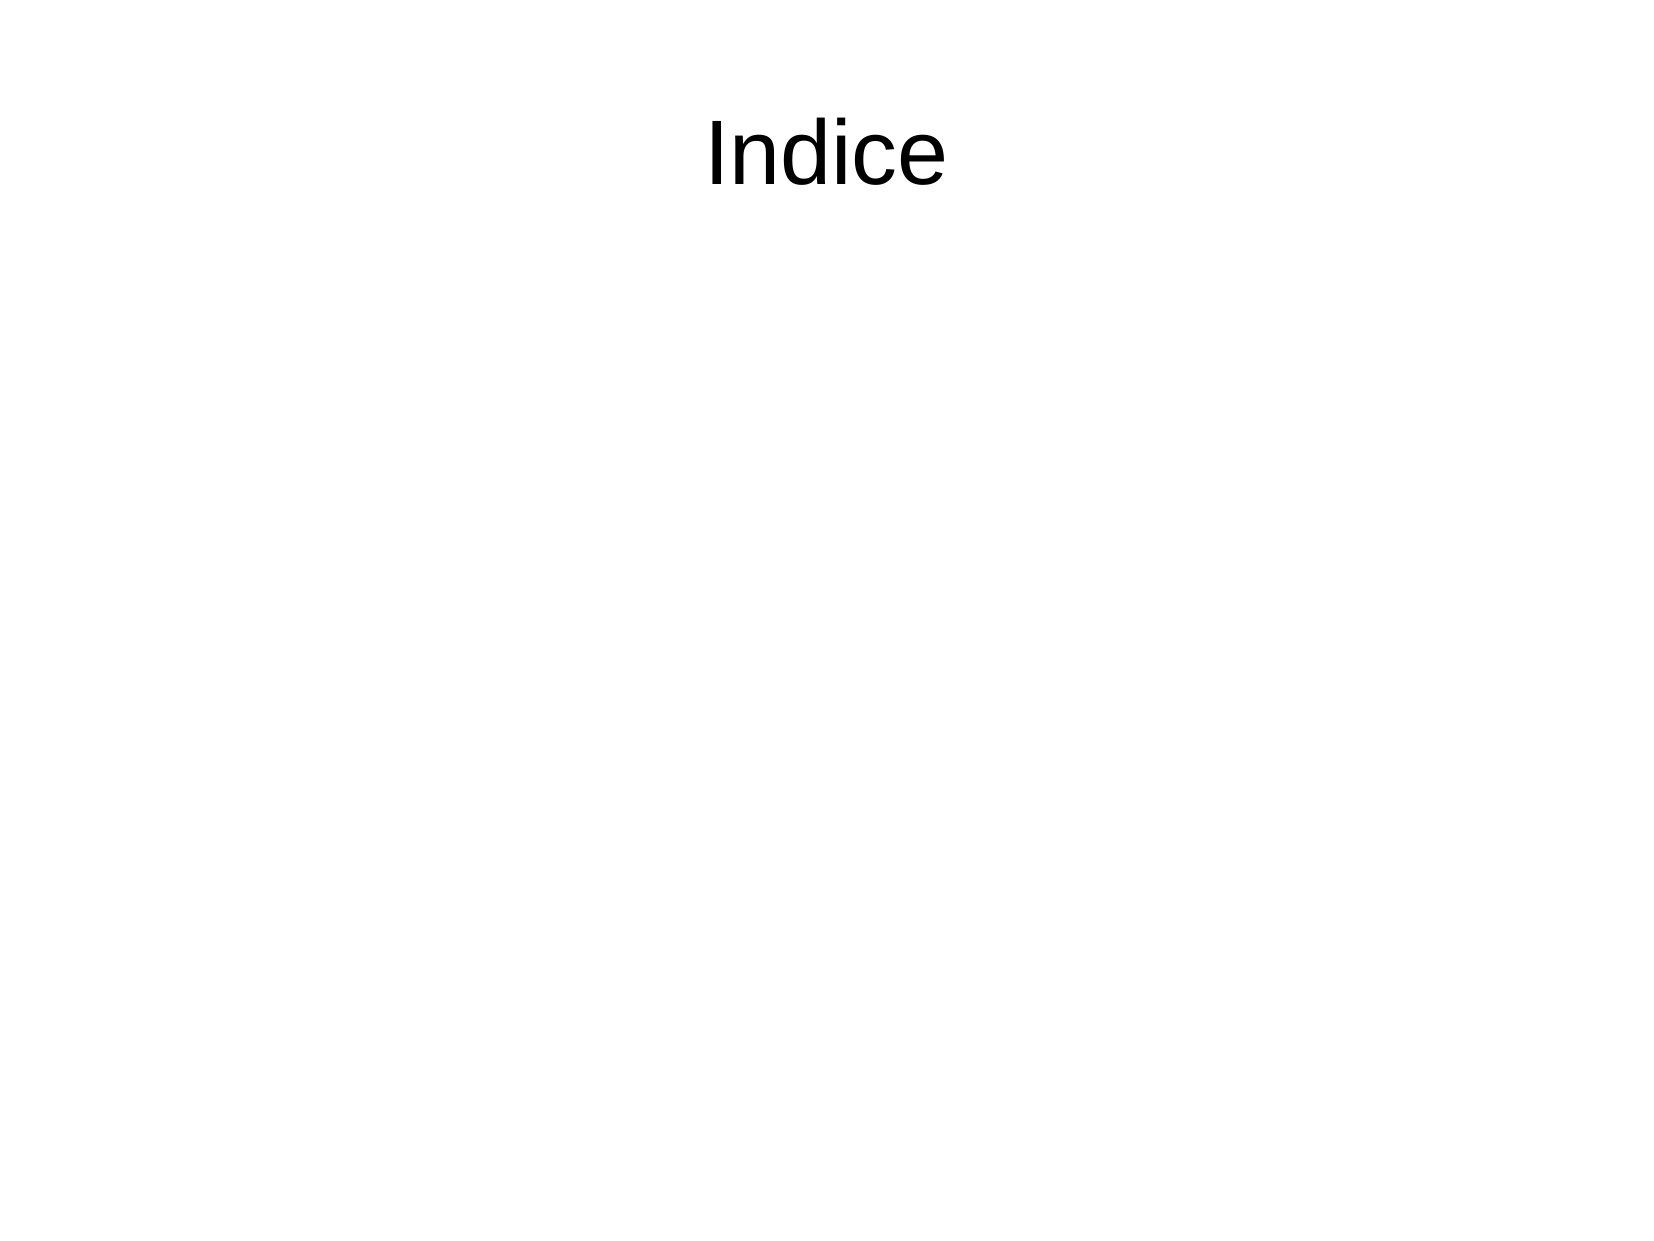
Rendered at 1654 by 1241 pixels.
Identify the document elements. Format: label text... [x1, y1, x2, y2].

title Indice [82, 49, 1571, 257]
